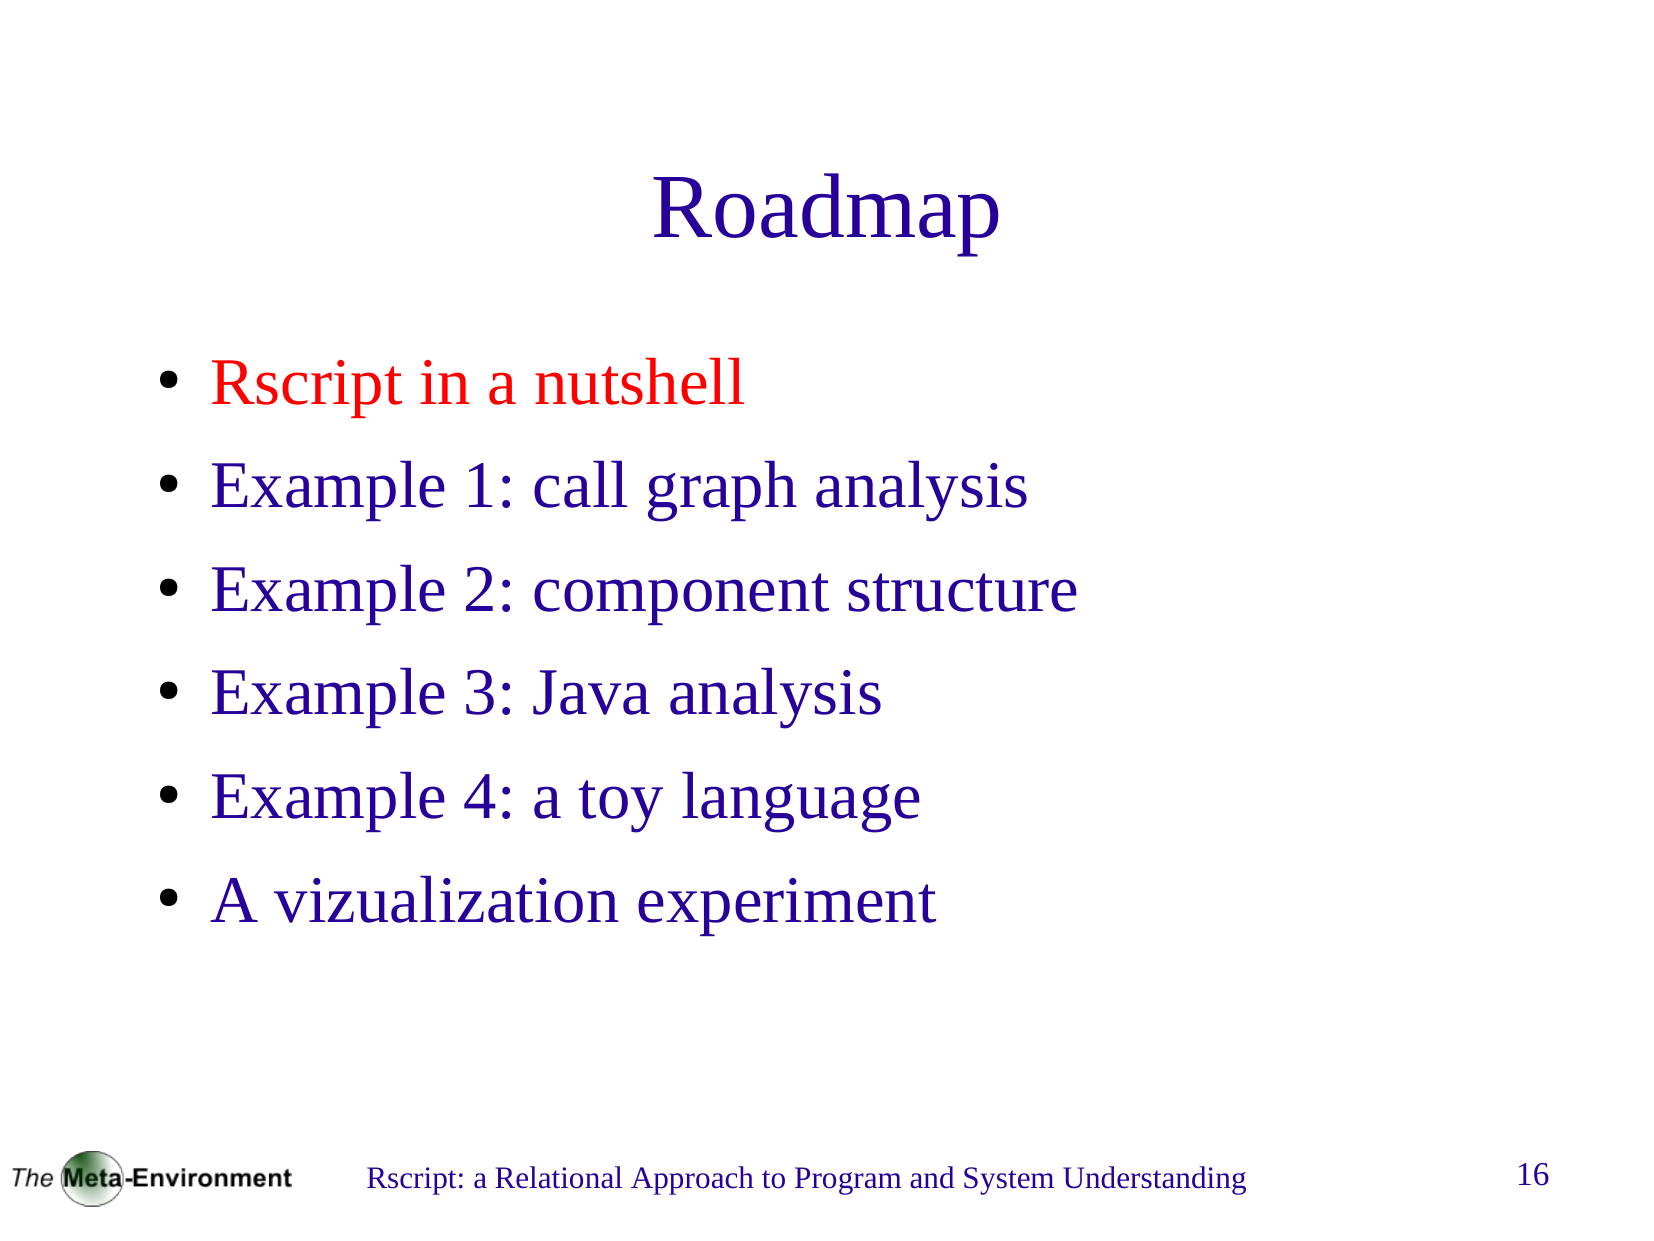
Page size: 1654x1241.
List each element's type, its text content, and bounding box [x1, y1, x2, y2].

picture [12, 1151, 292, 1207]
title Roadmap [121, 96, 1534, 317]
list Rscript in a nutshell Example 1: call graph analysis Example 2: component structure Example 3: Java analysis Example 4: a toy language A vizualization experiment [121, 344, 1534, 1127]
